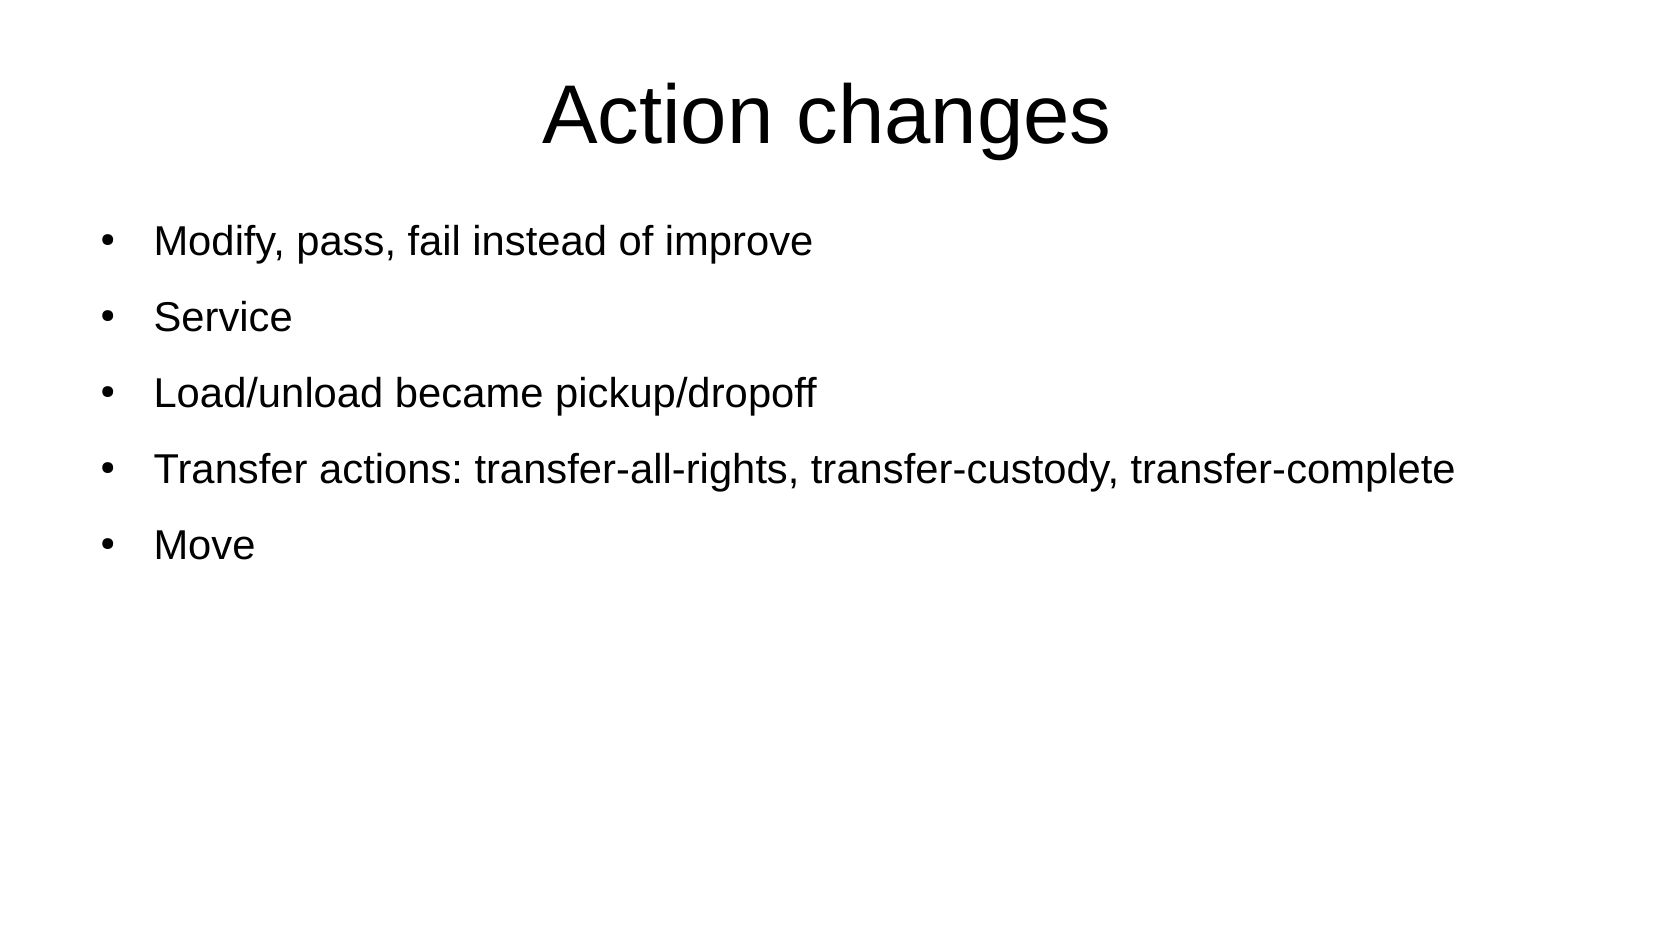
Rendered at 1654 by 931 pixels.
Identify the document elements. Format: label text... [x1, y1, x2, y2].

title Action changes [82, 37, 1571, 193]
list Modify, pass, fail instead of improve Service Load/unload became pickup/dropoff Transfer actions: transfer-all-rights, transfer-custody, transfer-complete Move [82, 217, 1571, 856]
